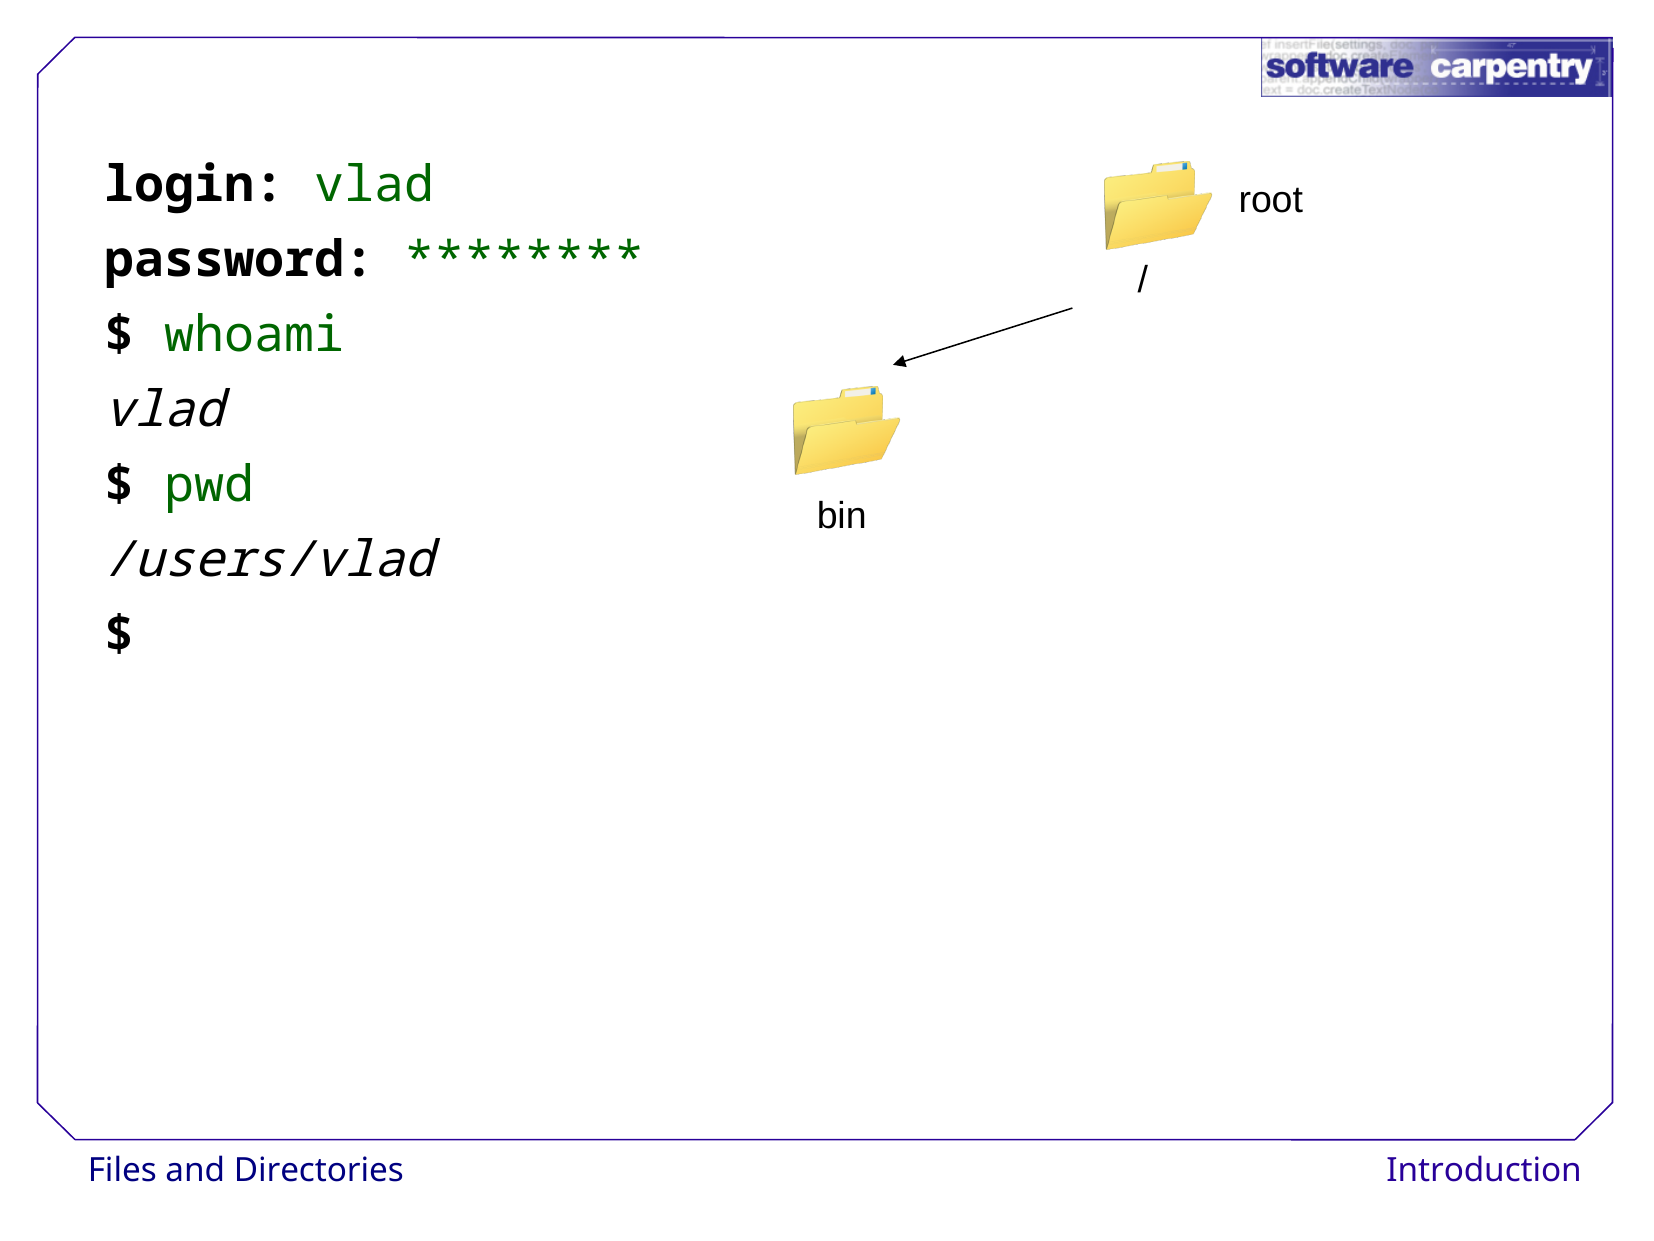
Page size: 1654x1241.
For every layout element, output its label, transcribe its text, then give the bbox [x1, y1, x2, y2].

text_box / [1122, 263, 1163, 309]
picture [1100, 147, 1216, 263]
text_box bin [801, 488, 882, 545]
picture [789, 372, 904, 488]
text_box root [1223, 171, 1318, 229]
text_box login: vlad password: ******** $ whoami vlad $ pwd /users/vlad $ [89, 128, 1512, 1037]
picture [1261, 39, 1613, 97]
